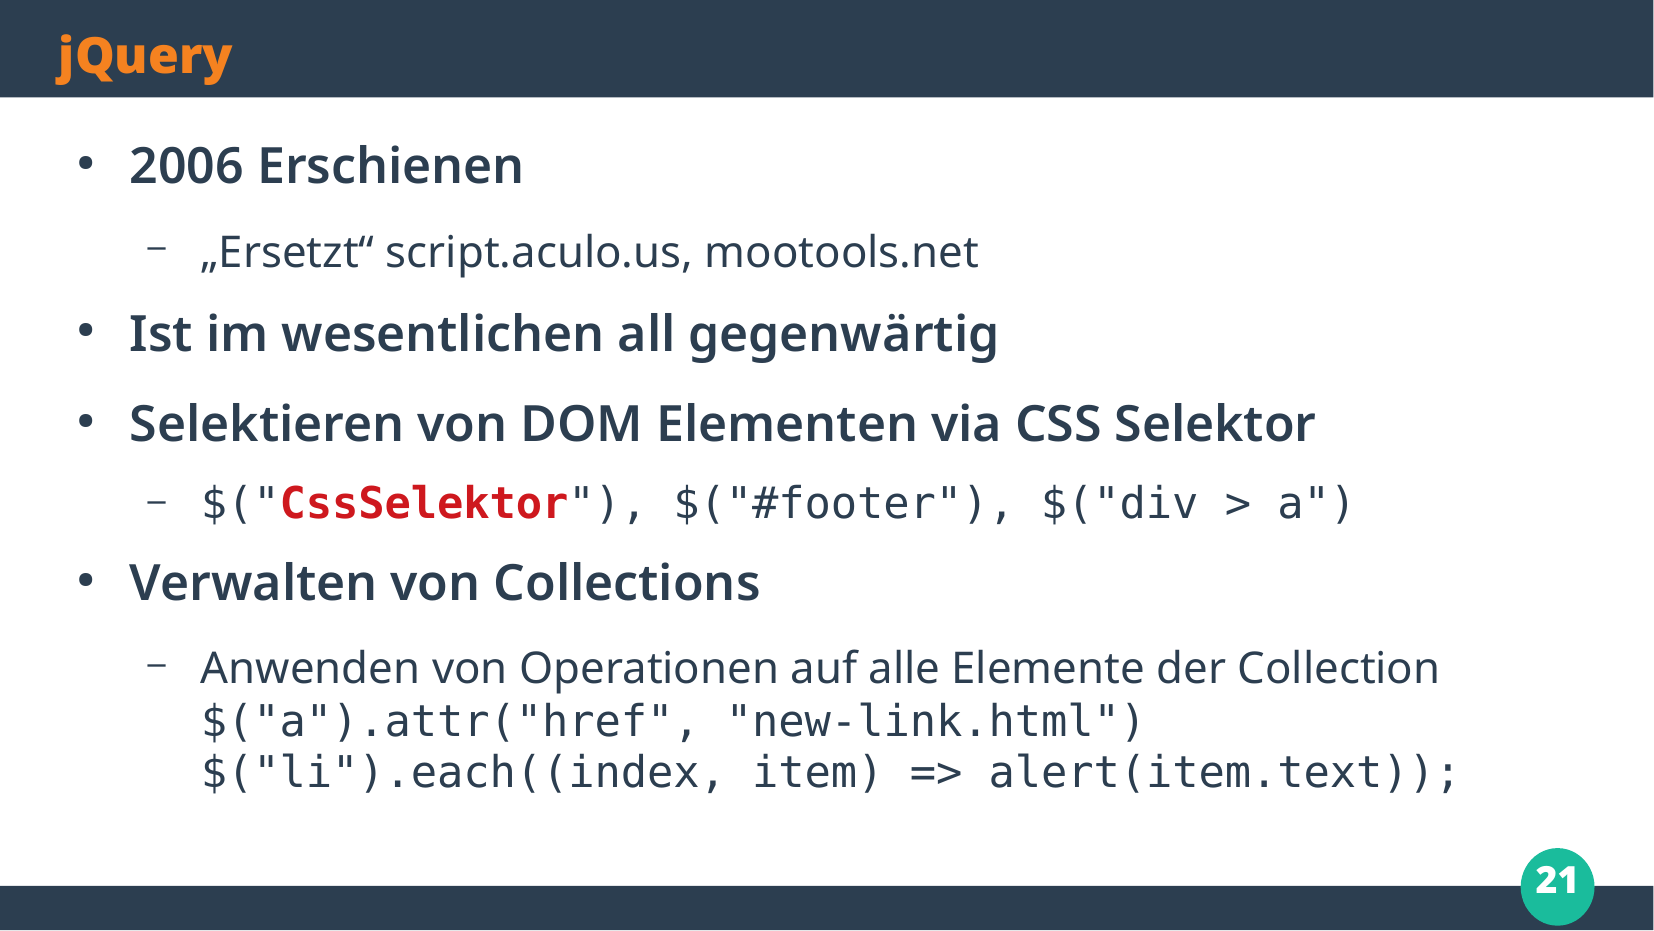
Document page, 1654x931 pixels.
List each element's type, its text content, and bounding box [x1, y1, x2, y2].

list 2006 Erschienen „Ersetzt“ script.aculo.us, mootools.net Ist im wesentlichen all gegenwärtig Selektieren von DOM Elementen via CSS Selektor $("CssSelektor"), $("#footer"), $("div > a") Verwalten von Collections Anwenden von Operationen auf alle Elemente der Collection $("a").attr("href", "new-link.html") $("li").each((index, item) => alert(item.text)); [59, 129, 1595, 864]
title jQuery [59, 8, 1595, 89]
